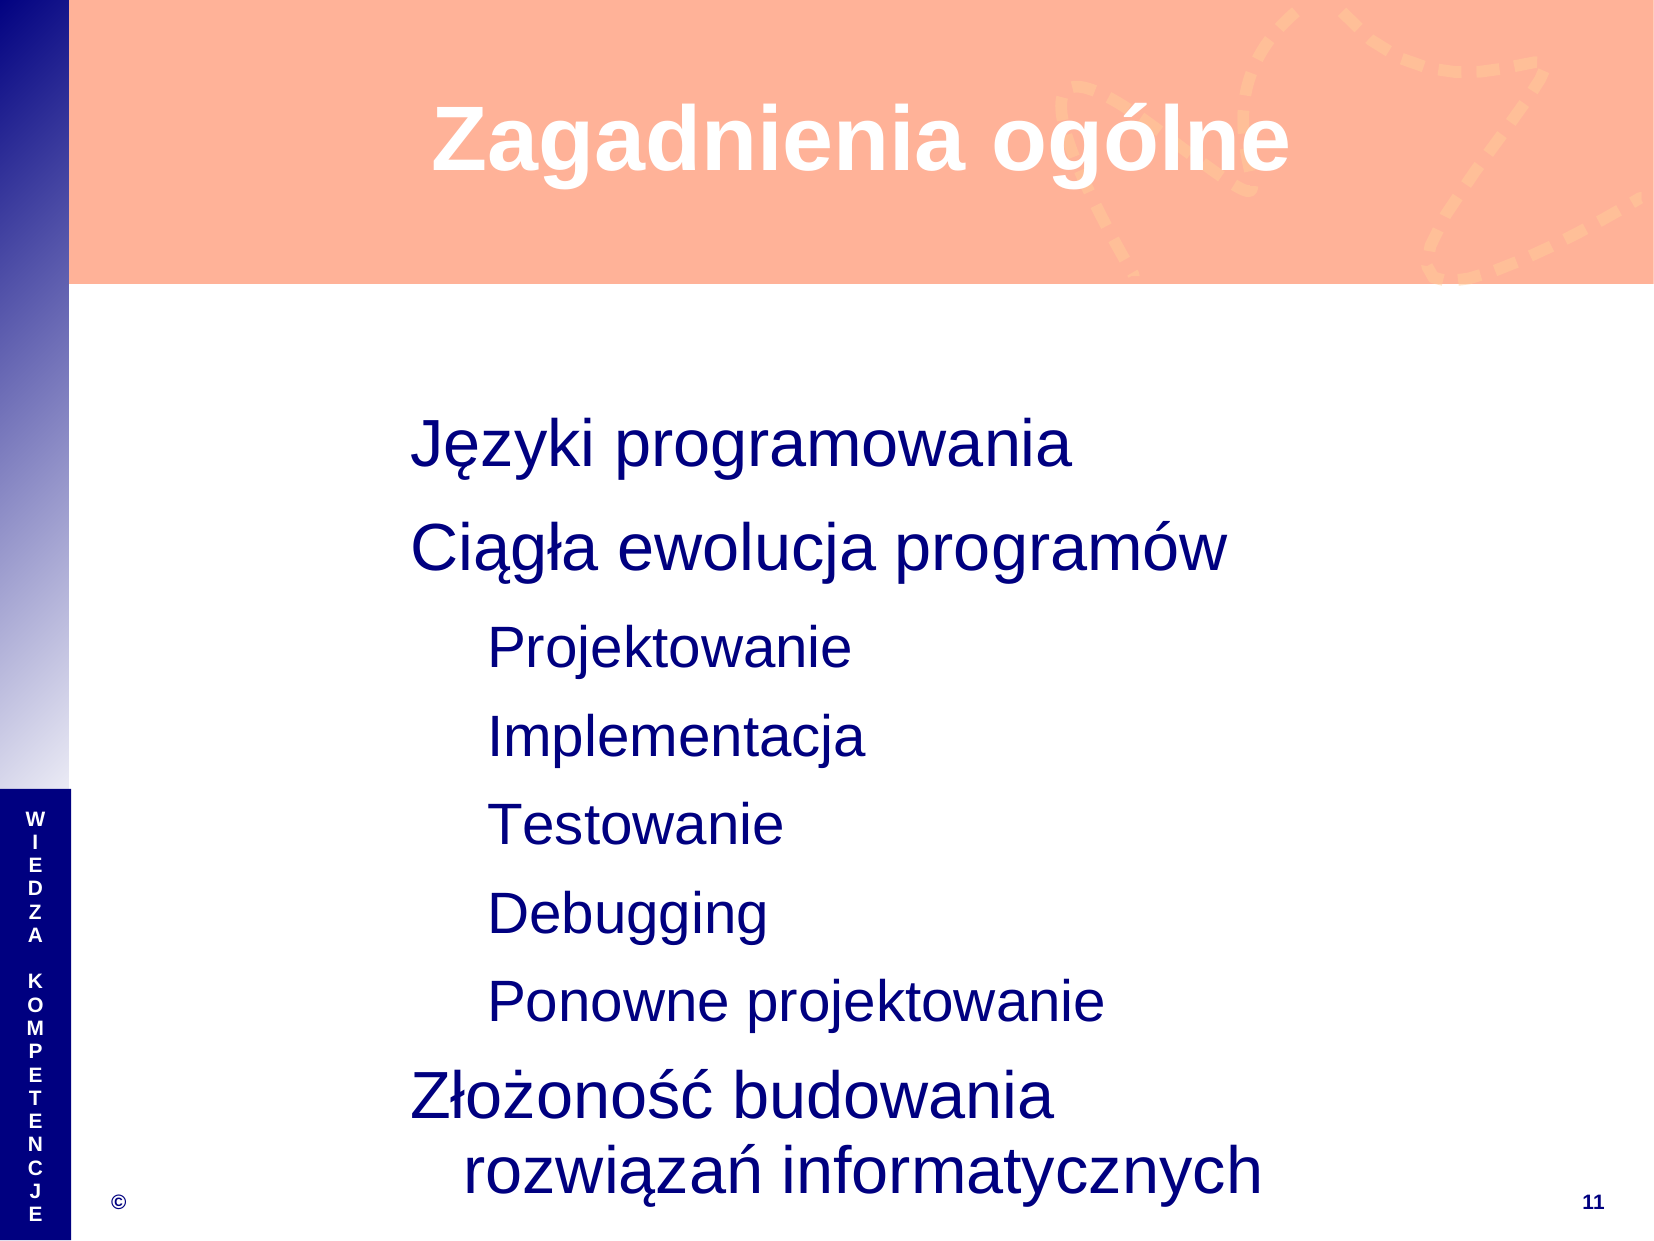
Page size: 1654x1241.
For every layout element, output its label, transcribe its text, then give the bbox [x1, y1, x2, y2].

list Języki programowania Ciągła ewolucja programów Projektowanie Implementacja Testowanie Debugging Ponowne projektowanie Złożoność budowania rozwiązań informatycznych [419, 406, 1309, 1207]
text_box W I E D Z A K O M P E T E N C J E [0, 788, 71, 1241]
title Zagadnienia ogólne [70, 34, 1654, 242]
